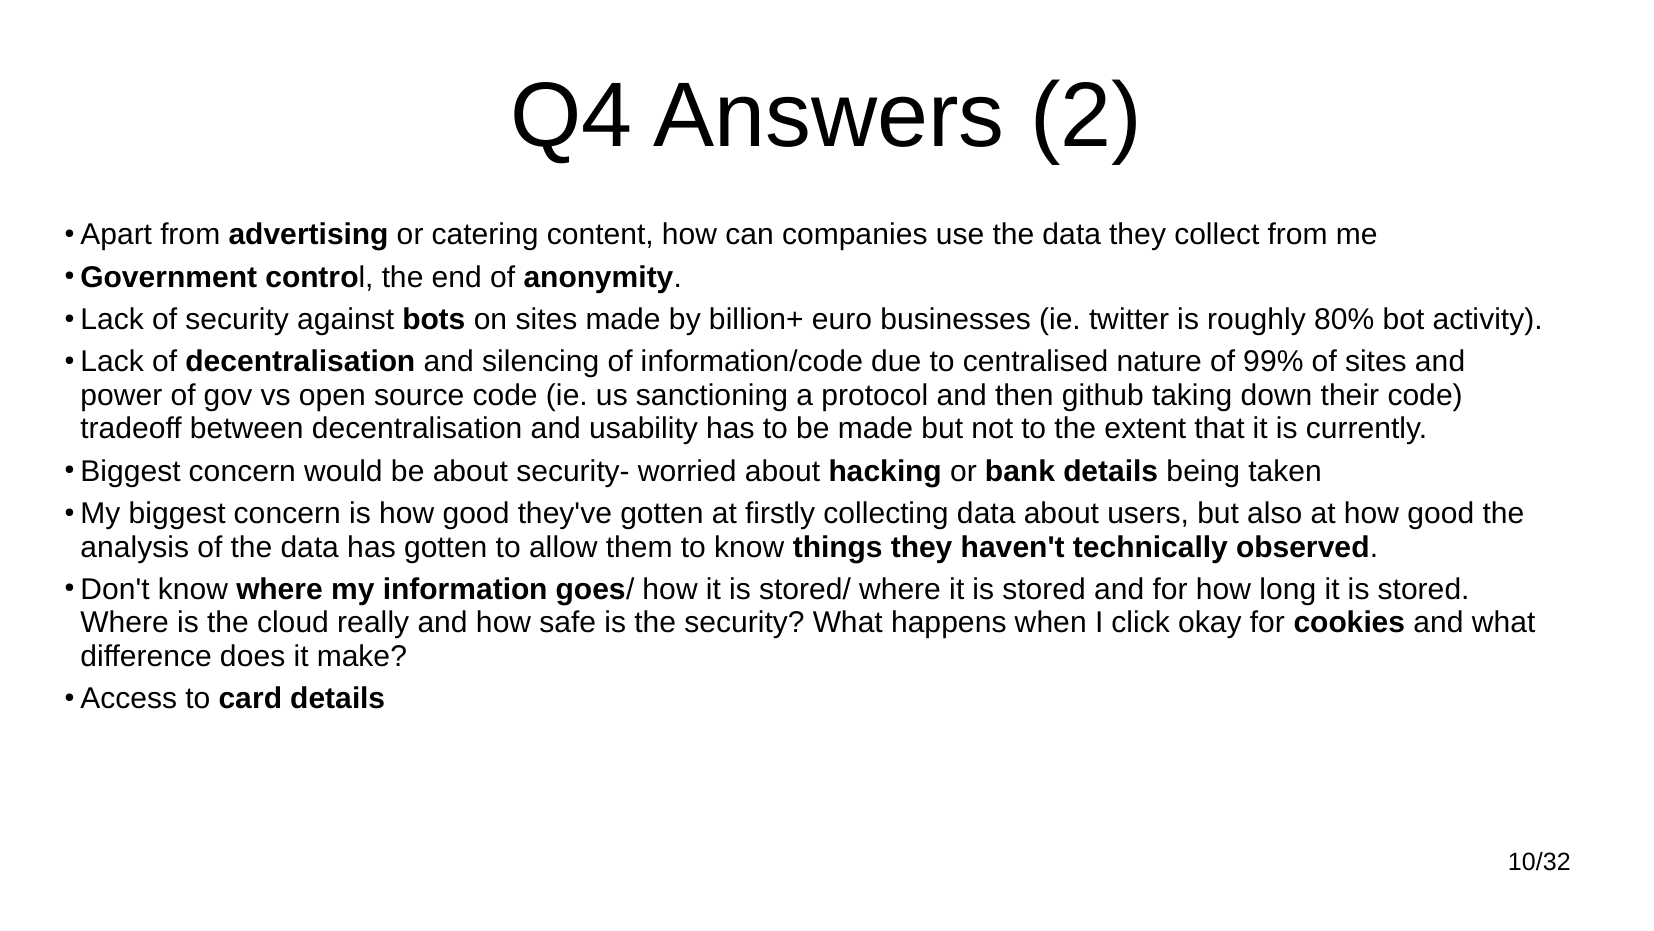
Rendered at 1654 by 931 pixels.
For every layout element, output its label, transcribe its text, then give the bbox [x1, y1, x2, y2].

list Apart from advertising or catering content, how can companies use the data they collect from me Government control, the end of anonymity. Lack of security against bots on sites made by billion+ euro businesses (ie. twitter is roughly 80% bot activity). Lack of decentralisation and silencing of information/code due to centralised nature of 99% of sites and power of gov vs open source code (ie. us sanctioning a protocol and then github taking down their code) tradeoff between decentralisation and usability has to be made but not to the extent that it is currently. Biggest concern would be about security- worried about hacking or bank details being taken My biggest concern is how good they've gotten at firstly collecting data about users, but also at how good the analysis of the data has gotten to allow them to know things they haven't technically observed. Don't know where my information goes/ how it is stored/ where it is stored and for how long it is stored. Where is the cloud really and how safe is the security? What happens when I click okay for cookies and what difference does it make? Access to card details [59, 217, 1548, 758]
title Q4 Answers (2) [82, 37, 1571, 193]
